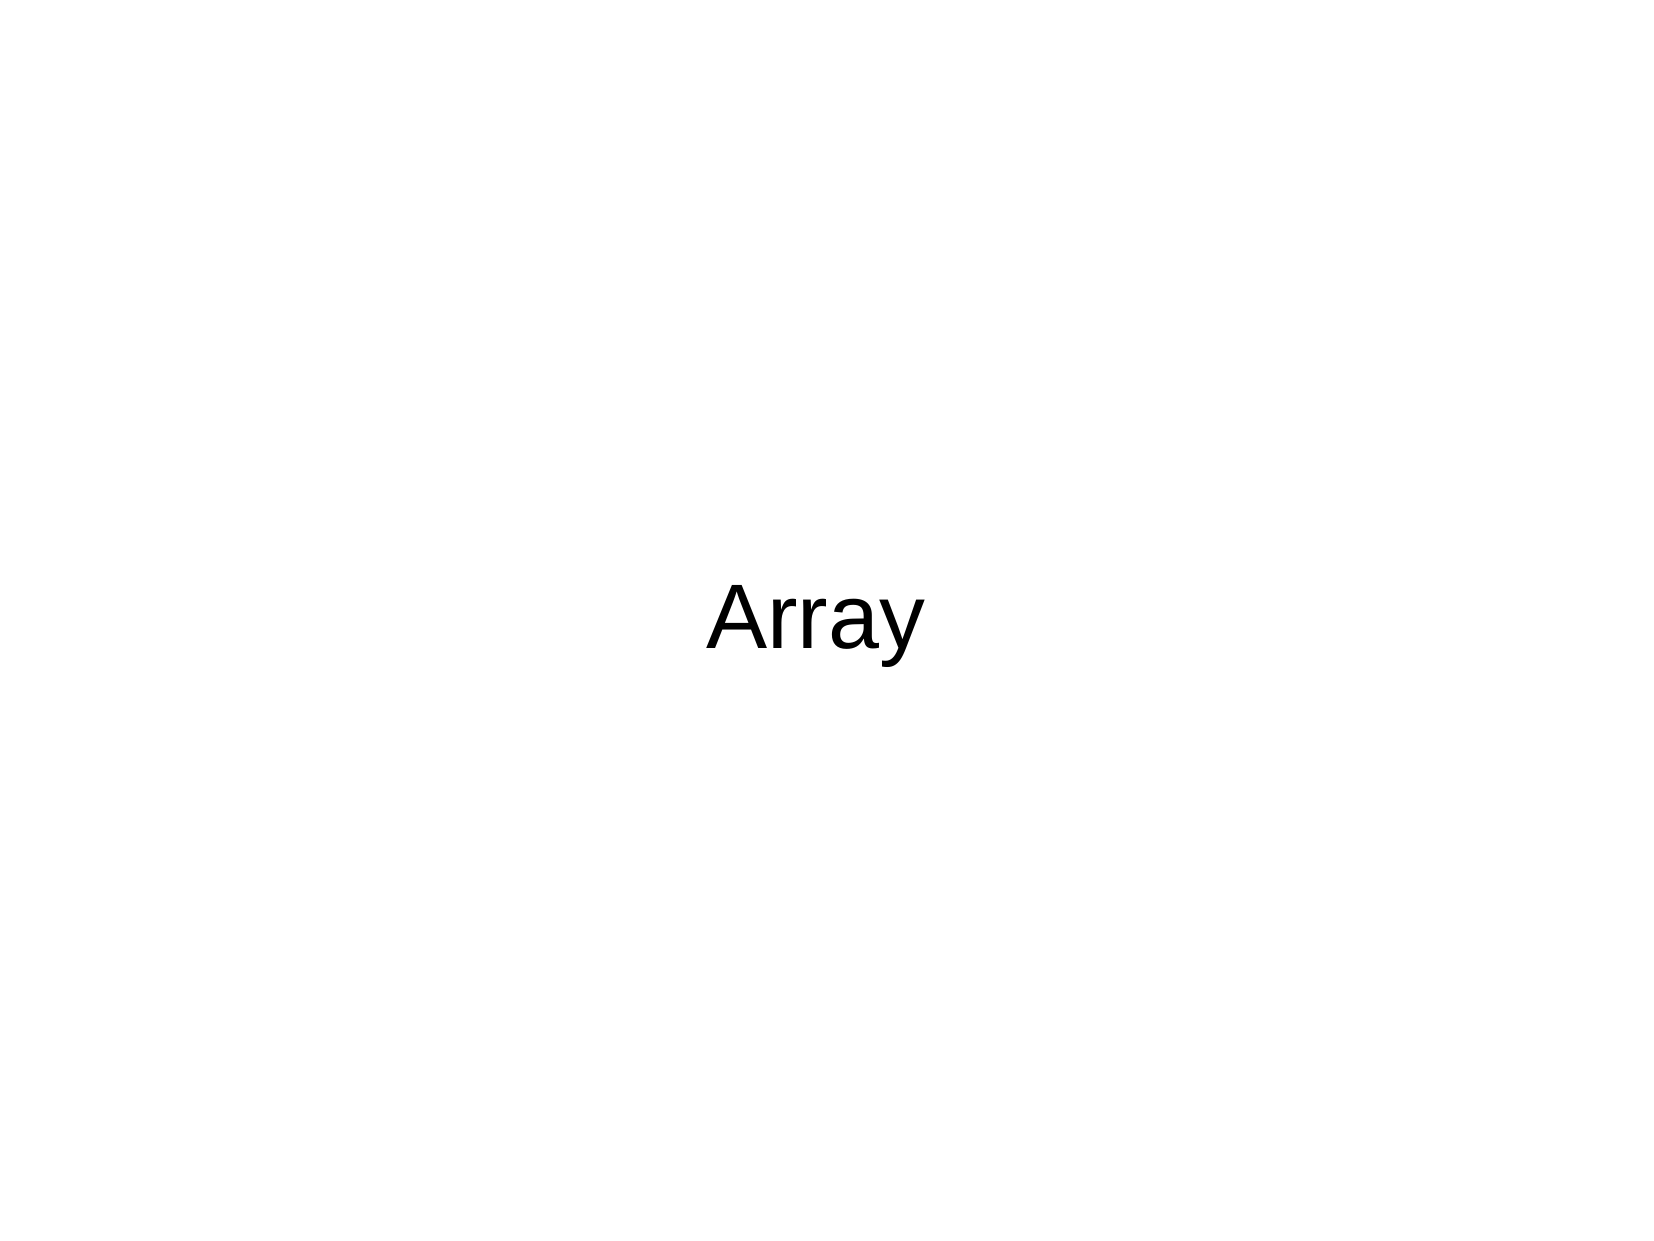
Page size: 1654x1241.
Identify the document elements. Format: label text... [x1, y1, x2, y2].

title Array [71, 512, 1561, 721]
